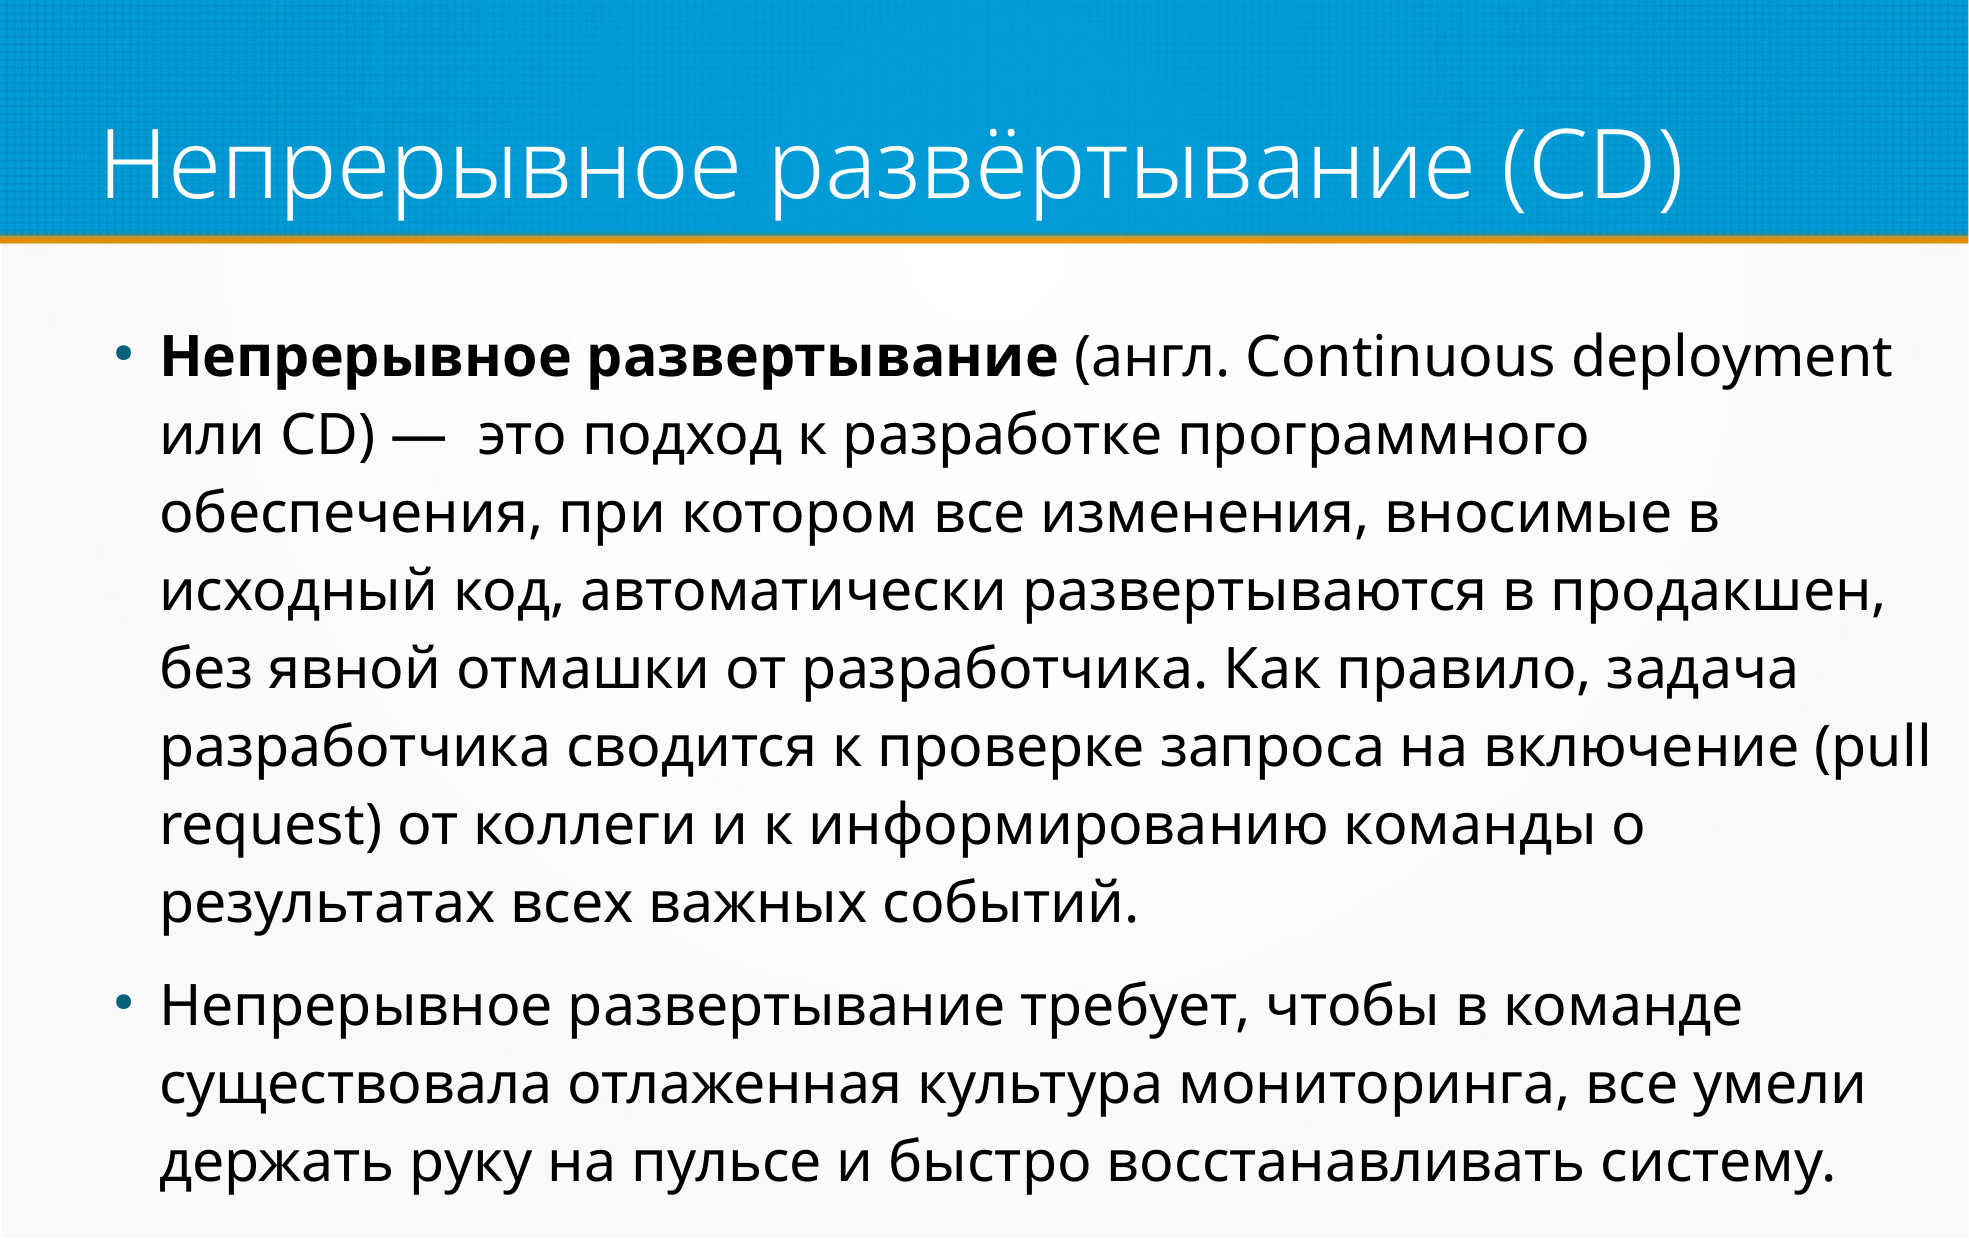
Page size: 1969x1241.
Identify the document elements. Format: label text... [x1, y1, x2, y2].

list Непрерывное развертывание (англ. Continuous deployment или CD) — это подход к разработке программного обеспечения, при котором все изменения, вносимые в исходный код, автоматически развертываются в продакшен, без явной отмашки от разработчика. Как правило, задача разработчика сводится к проверке запроса на включение (pull request) от коллеги и к информированию команды о результатах всех важных событий. Непрерывное развертывание требует, чтобы в команде существовала отлаженная культура мониторинга, все умели держать руку на пульсе и быстро восстанавливать систему. [98, 315, 1949, 1217]
title Непрерывное развёртывание (CD) [98, 19, 1870, 227]
picture [0, 233, 1969, 1241]
